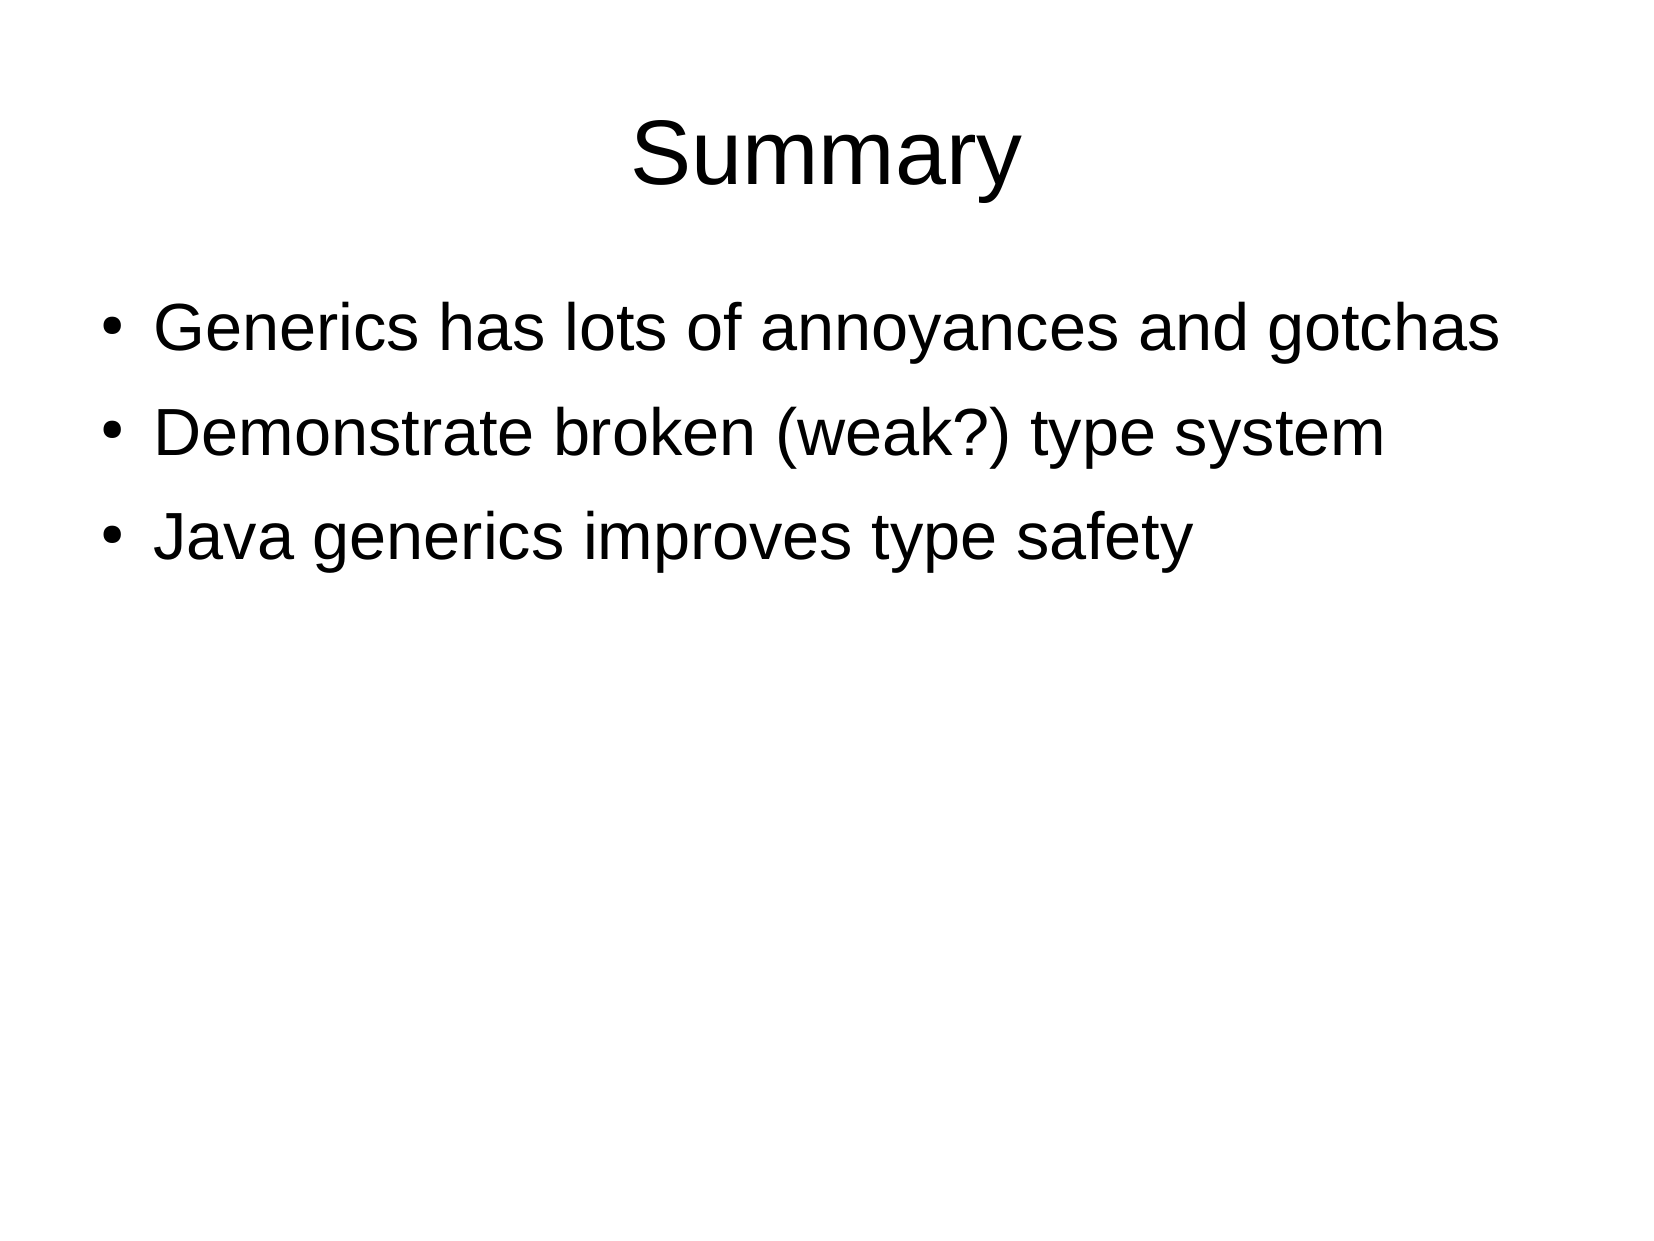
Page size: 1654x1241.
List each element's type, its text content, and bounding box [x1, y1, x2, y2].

title Summary [82, 56, 1571, 250]
list Generics has lots of annoyances and gotchas Demonstrate broken (weak?) type system Java generics improves type safety [82, 290, 1571, 1094]
